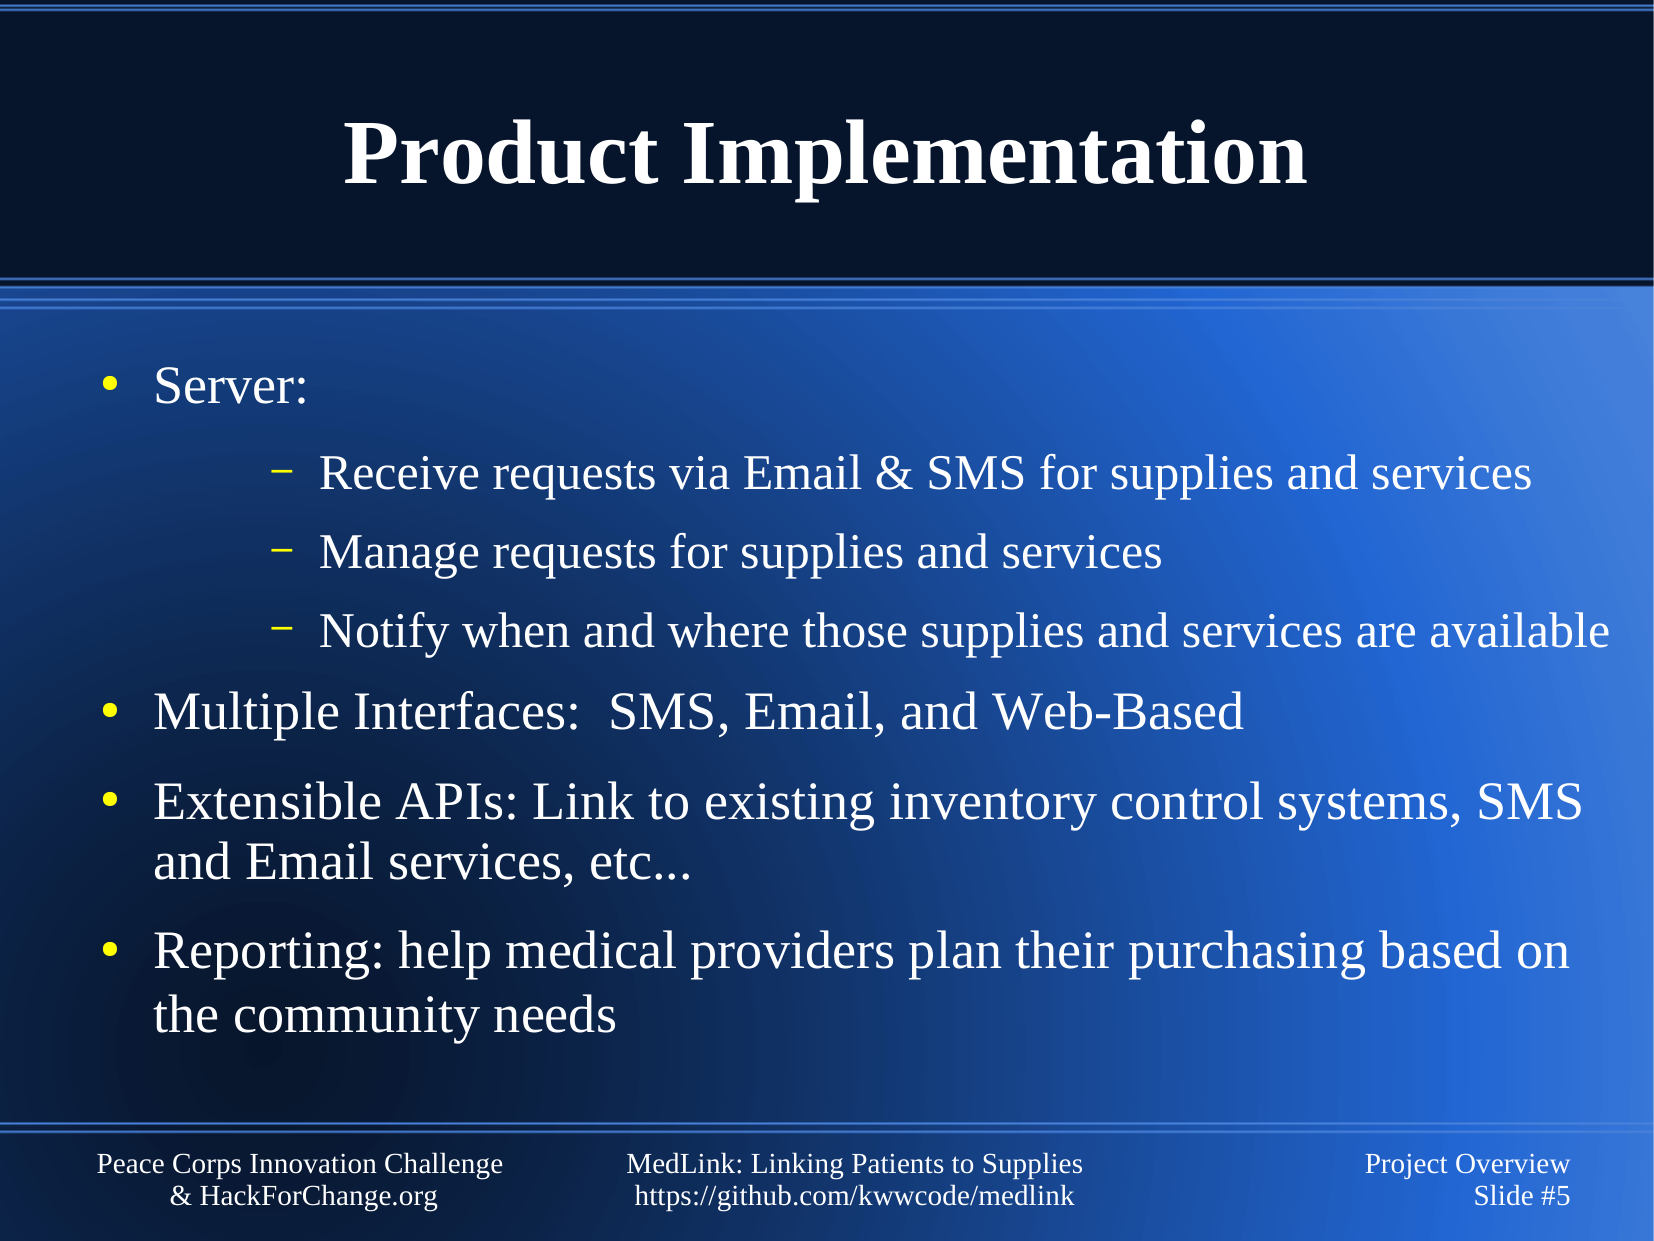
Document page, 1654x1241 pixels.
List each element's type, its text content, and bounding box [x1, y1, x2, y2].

title Product Implementation [82, 49, 1571, 257]
picture [0, 0, 1654, 1241]
list Server: Receive requests via Email & SMS for supplies and services Manage requests for supplies and services Notify when and where those supplies and services are available Multiple Interfaces: SMS, Email, and Web-Based Extensible APIs: Link to existing inventory control systems, SMS and Email services, etc... Reporting: help medical providers plan their purchasing based on the community needs [82, 355, 1636, 1058]
